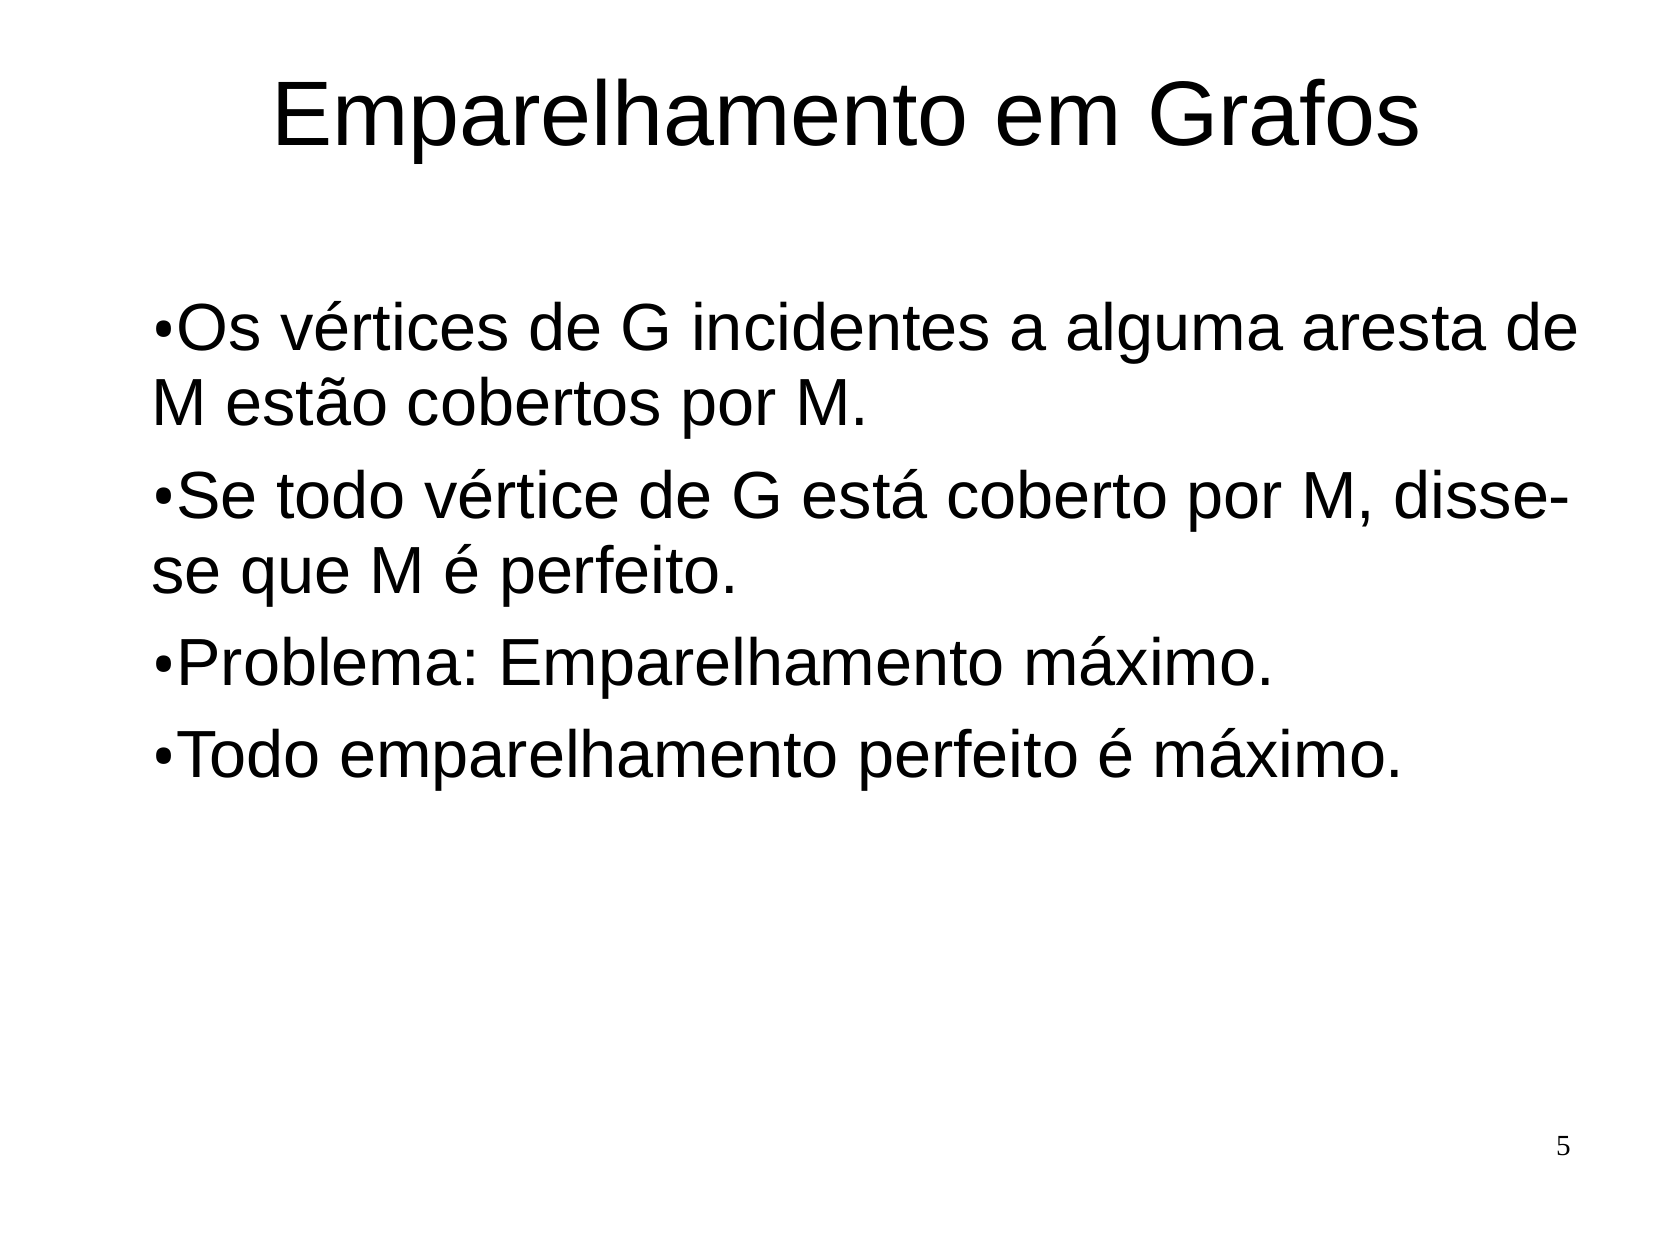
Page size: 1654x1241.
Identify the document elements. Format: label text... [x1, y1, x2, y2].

list Os vértices de G incidentes a alguma aresta de M estão cobertos por M. Se todo vértice de G está coberto por M, disse-se que M é perfeito. Problema: Emparelhamento máximo. Todo emparelhamento perfeito é máximo. [151, 289, 1599, 1004]
title Emparelhamento em Grafos [261, 0, 1433, 228]
